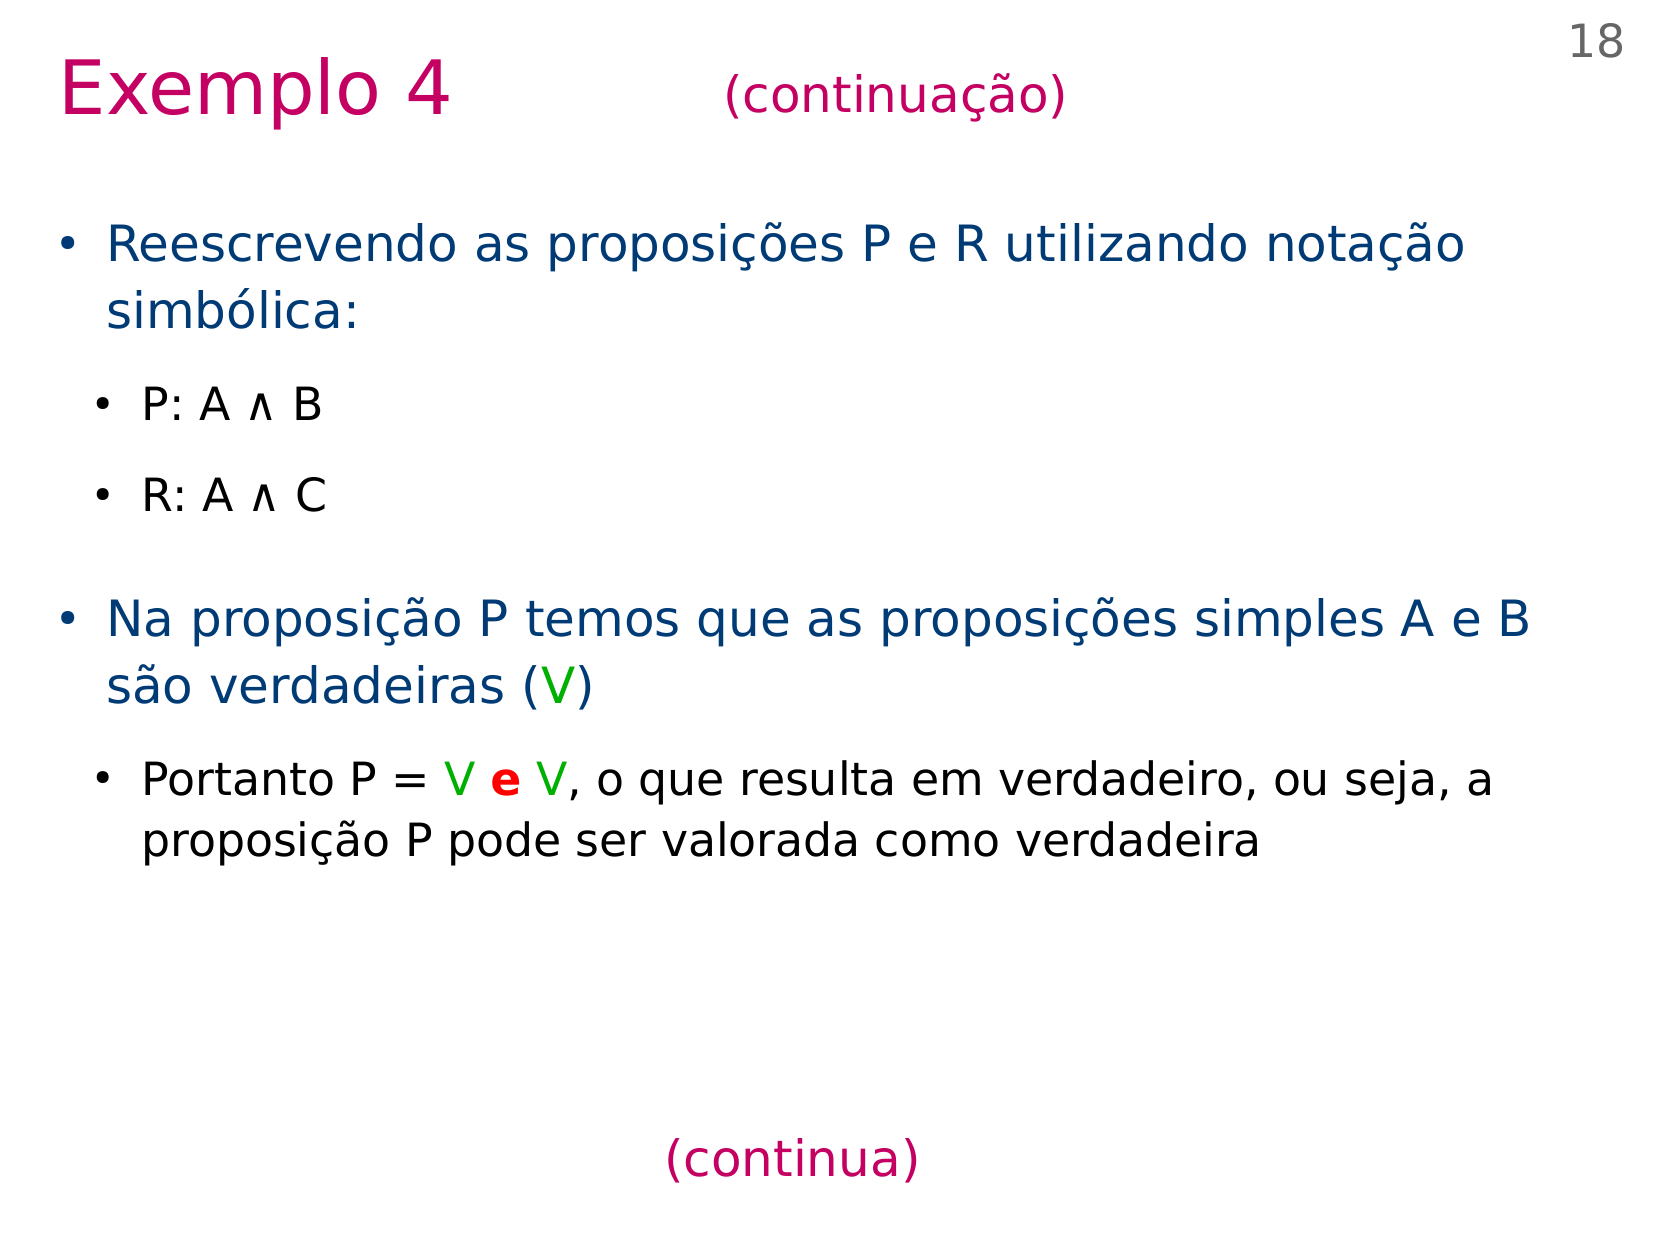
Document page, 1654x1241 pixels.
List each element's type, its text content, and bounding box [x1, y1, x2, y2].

text_box (continua) [649, 1122, 936, 1196]
title Exemplo 4 [59, 29, 1625, 148]
text_box (continuação) [708, 59, 1084, 133]
list Reescrevendo as proposições P e R utilizando notação simbólica: P: A ∧ B R: A ∧ C Na proposição P temos que as proposições simples A e B são verdadeiras (V) Portanto P = V e V, o que resulta em verdadeiro, ou seja, a proposição P pode ser valorada como verdadeira [59, 206, 1625, 1211]
